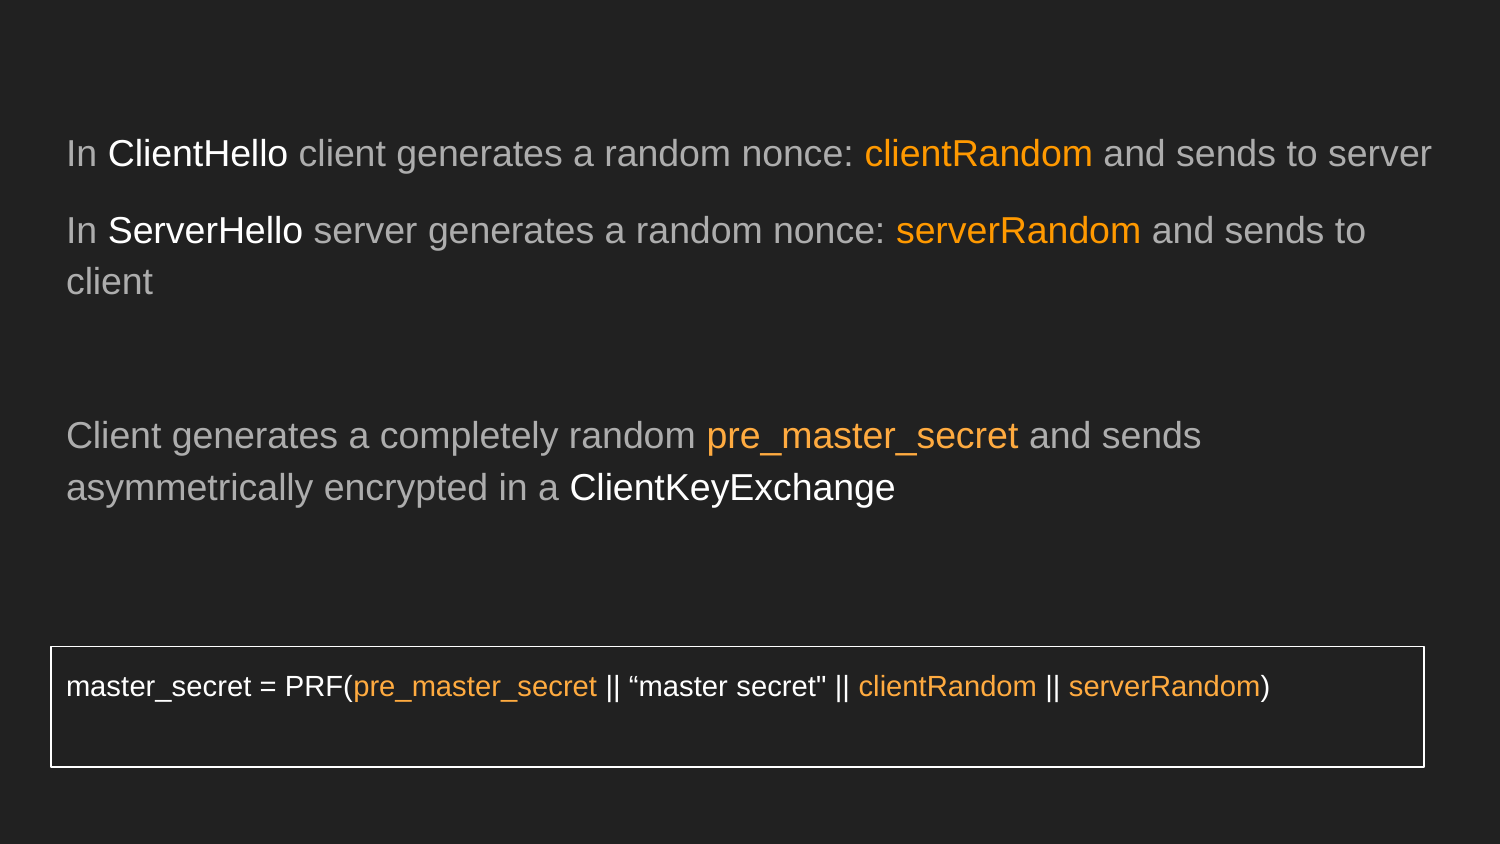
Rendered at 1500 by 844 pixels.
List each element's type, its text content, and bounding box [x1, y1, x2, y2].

list In ClientHello client generates a random nonce: clientRandom and sends to server In ServerHello server generates a random nonce: serverRandom and sends to client Client generates a completely random pre_master_secret and sends asymmetrically encrypted in a ClientKeyExchange [51, 107, 1449, 668]
text_box master_secret = PRF(pre_master_secret || “master secret" || clientRandom || serverRandom) [51, 646, 1424, 767]
